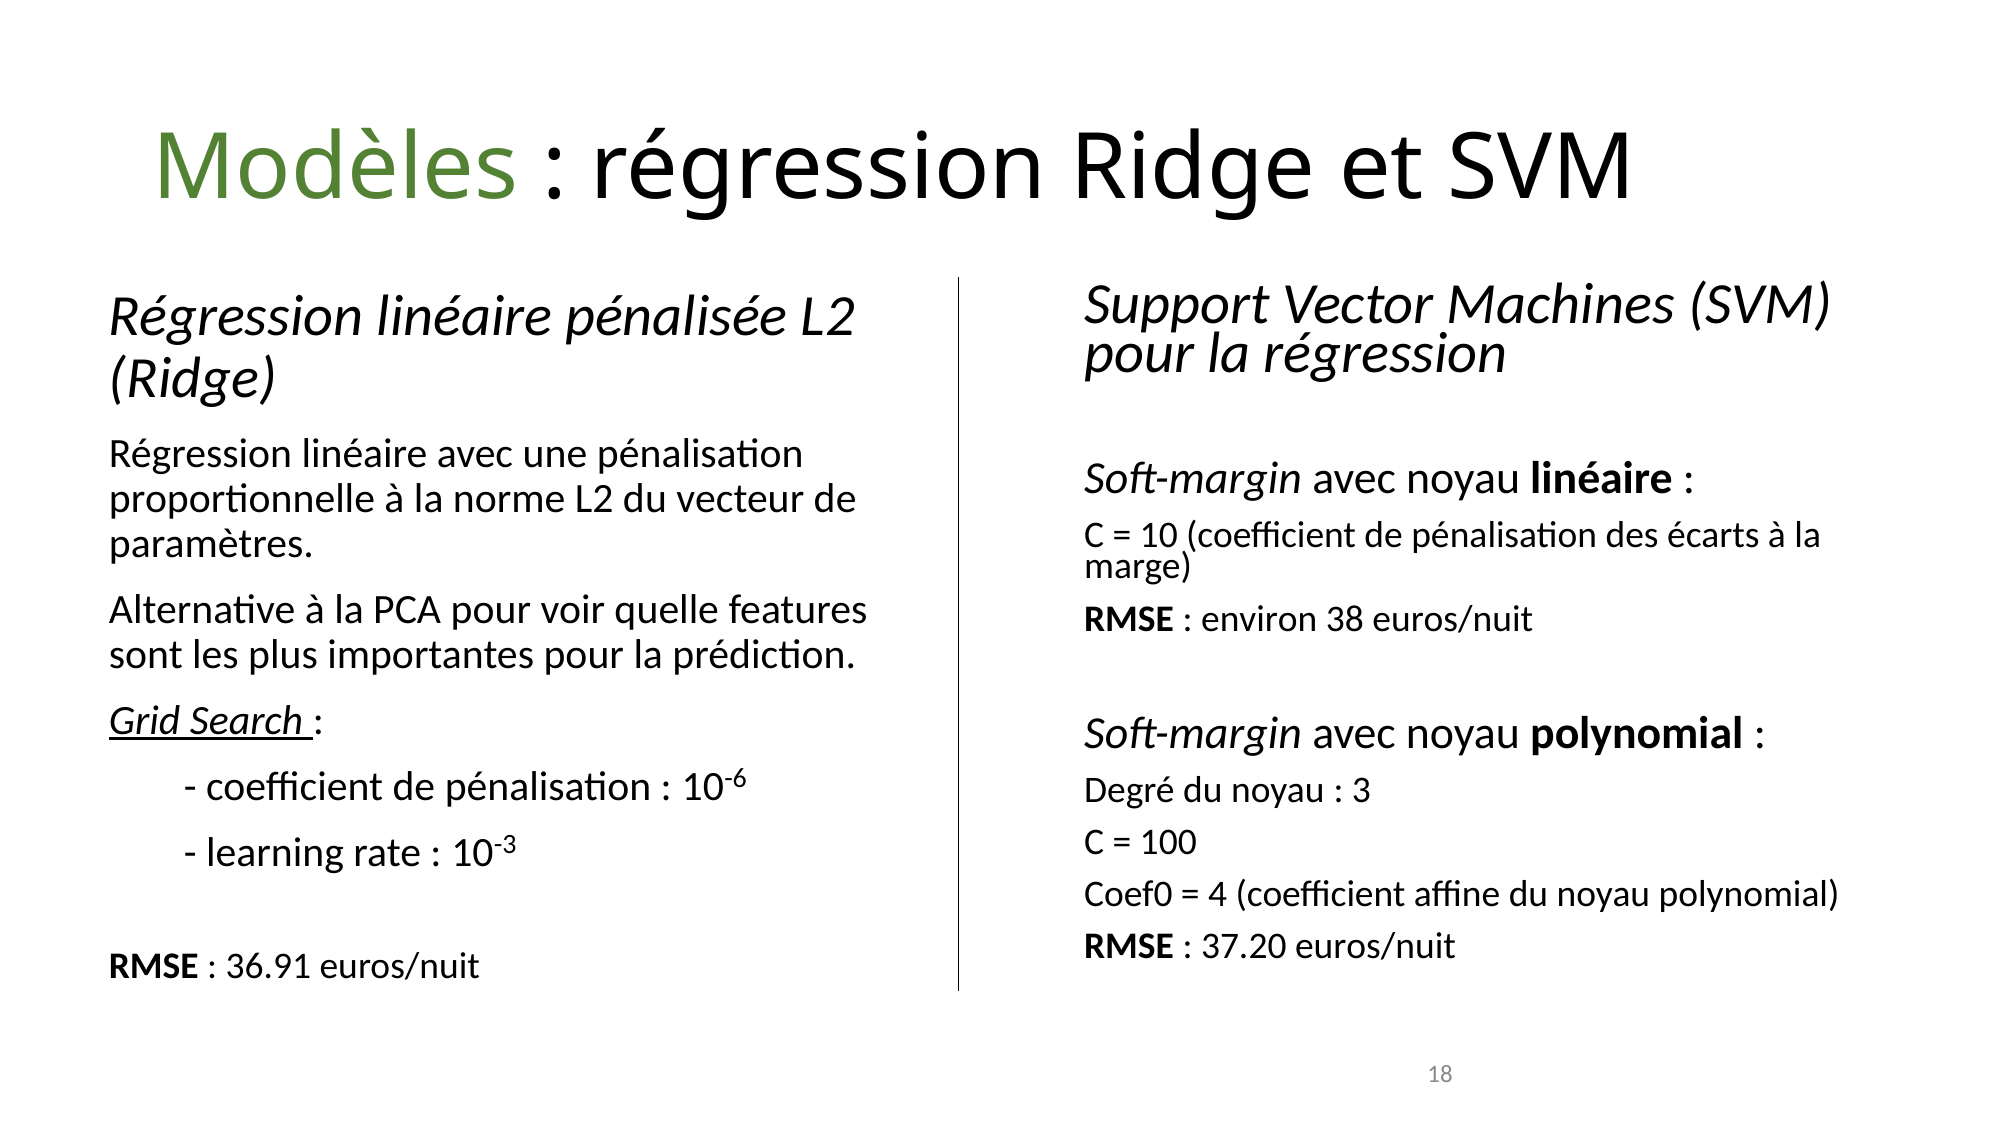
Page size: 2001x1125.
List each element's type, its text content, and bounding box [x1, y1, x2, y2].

text_box [1412, 1042, 1863, 1103]
text_box Support Vector Machines (SVM) pour la régression Soft-margin avec noyau linéaire : C = 10 (coefficient de pénalisation des écarts à la marge) RMSE : environ 38 euros/nuit Soft-margin avec noyau polynomial : Degré du noyau : 3 C = 100 Coef0 = 4 (coefficient affine du noyau polynomial) RMSE : 37.20 euros/nuit [1069, 277, 1926, 992]
title Modèles : régression Ridge et SVM [137, 59, 1863, 278]
list Régression linéaire pénalisée L2 (Ridge) Régression linéaire avec une pénalisation proportionnelle à la norme L2 du vecteur de paramètres. Alternative à la PCA pour voir quelle features sont les plus importantes pour la prédiction. Grid Search : - coefficient de pénalisation : 10-6 - learning rate : 10-3 [93, 277, 931, 898]
text_box RMSE : 36.91 euros/nuit [93, 933, 886, 994]
